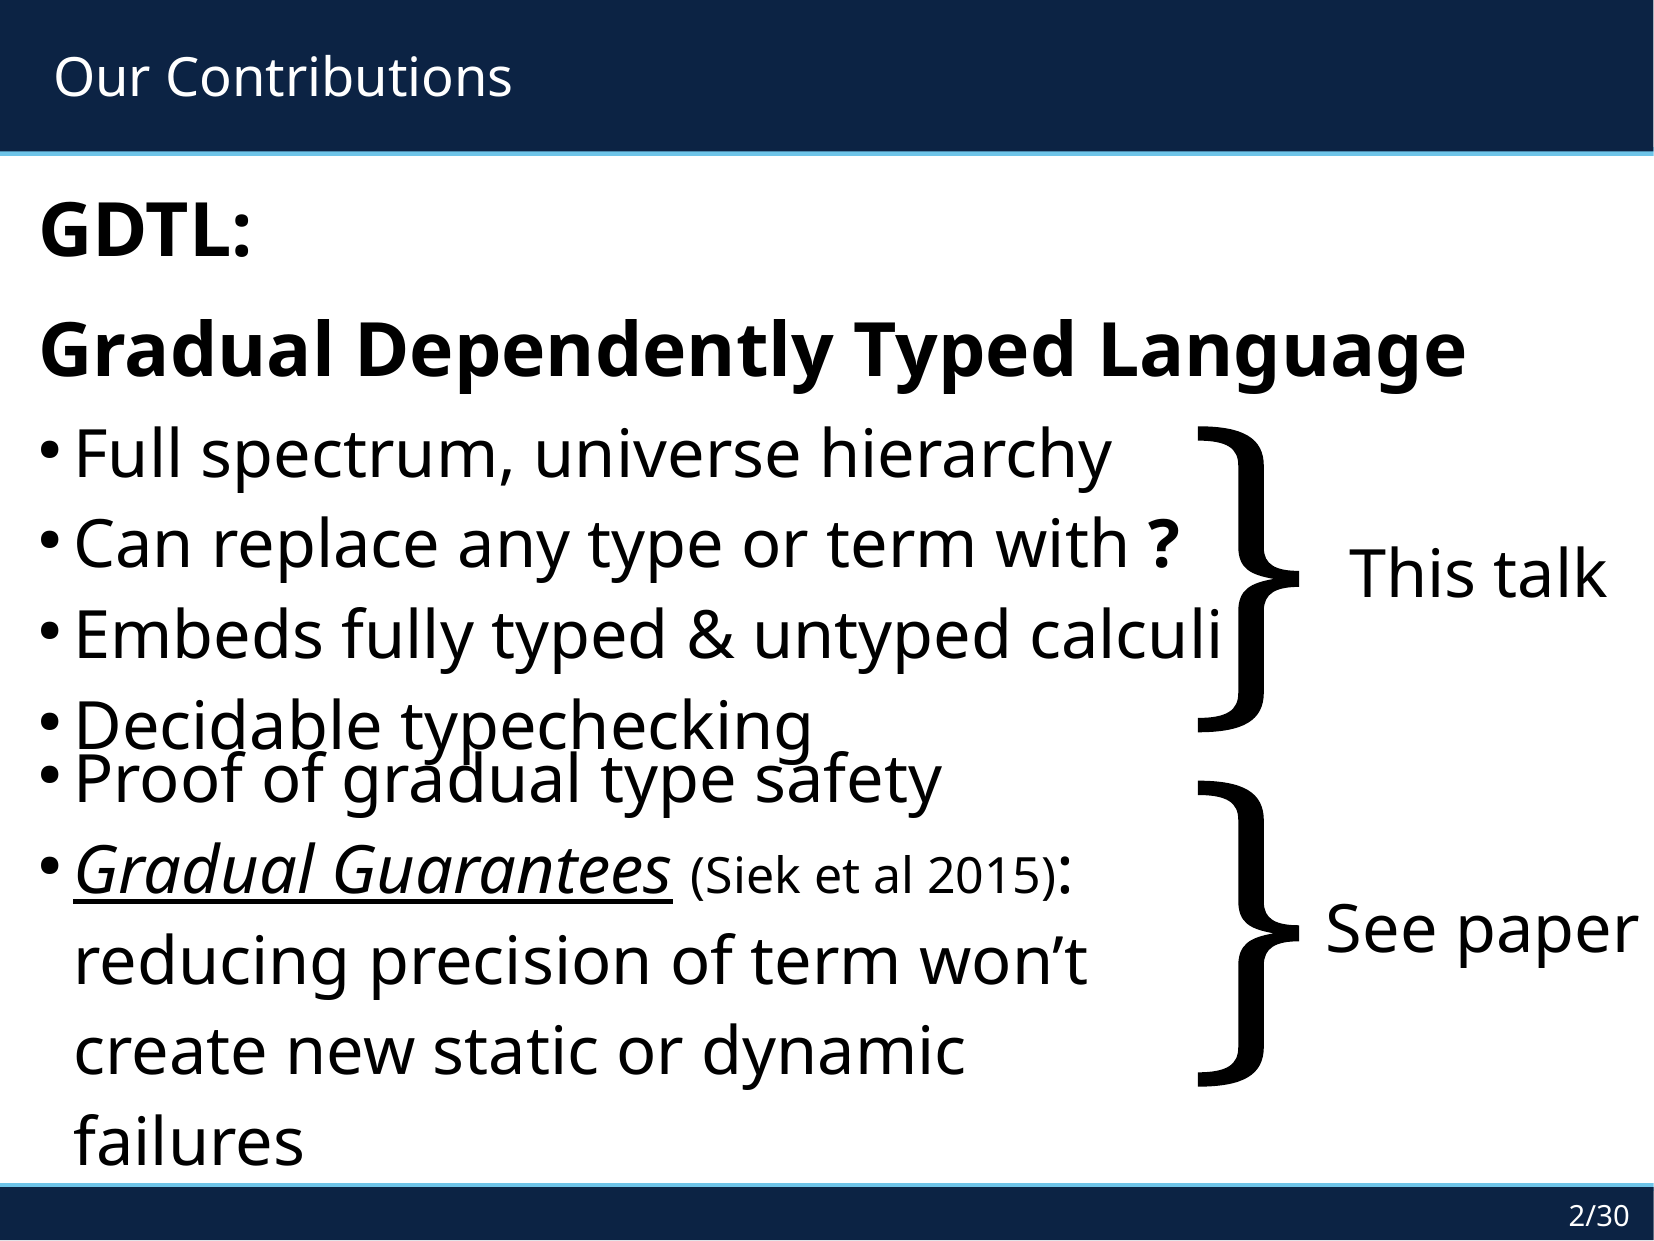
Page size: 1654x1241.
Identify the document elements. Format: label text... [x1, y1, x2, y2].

text_box Full spectrum, universe hierarchy Can replace any type or term with ? Embeds fully typed & untyped calculi Decidable typechecking [23, 419, 1250, 756]
text_box [1197, 426, 1300, 733]
title Our Contributions [0, 0, 1654, 152]
text_box GDTL: Gradual Dependently Typed Language [23, 180, 1607, 394]
text_box See paper [1311, 878, 1639, 974]
text_box Proof of gradual type safety Gradual Guarantees (Siek et al 2015): reducing precision of term won’t create new static or dynamic failures [23, 750, 1128, 1167]
text_box This talk [1334, 524, 1613, 620]
text_box [1197, 780, 1300, 1087]
